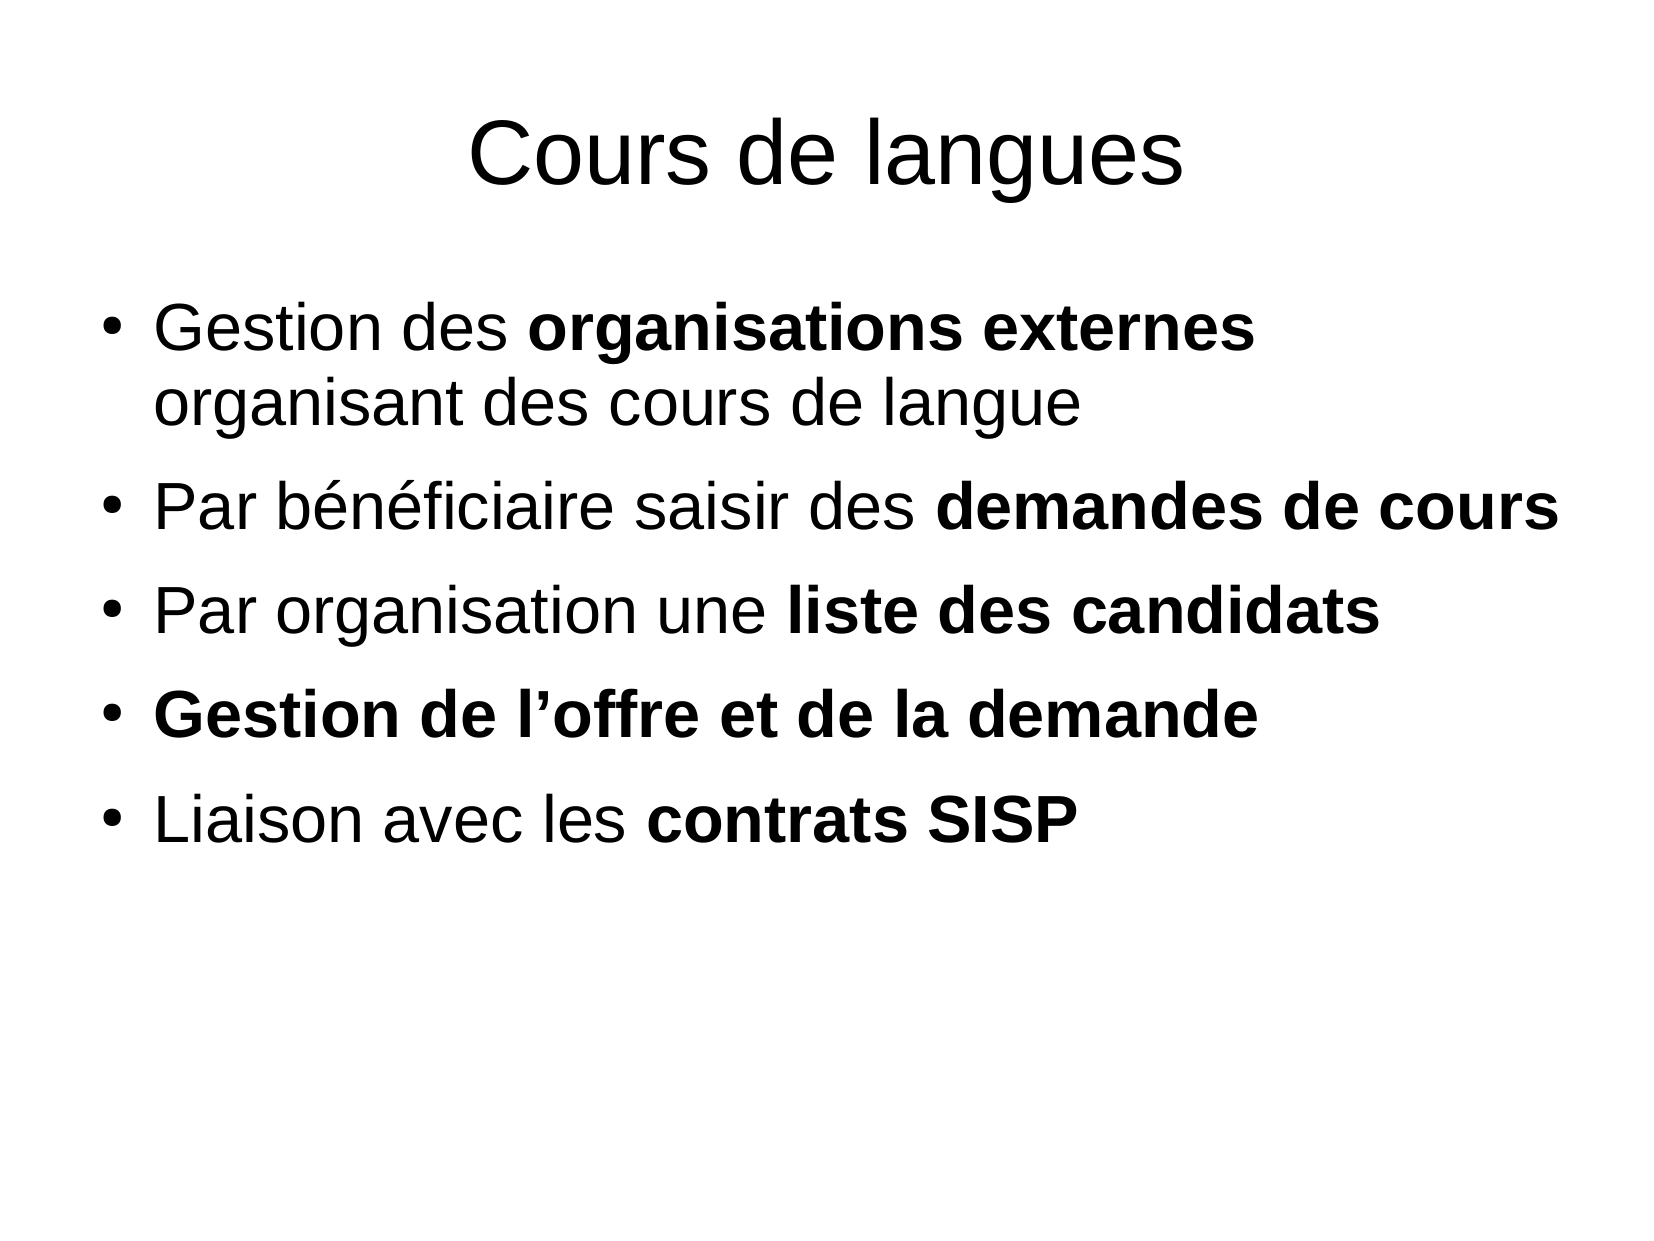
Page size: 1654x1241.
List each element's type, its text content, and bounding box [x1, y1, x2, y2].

title Cours de langues [82, 49, 1571, 257]
list Gestion des organisations externes organisant des cours de langue Par bénéficiaire saisir des demandes de cours Par organisation une liste des candidats Gestion de l’offre et de la demande Liaison avec les contrats SISP [82, 290, 1571, 1182]
